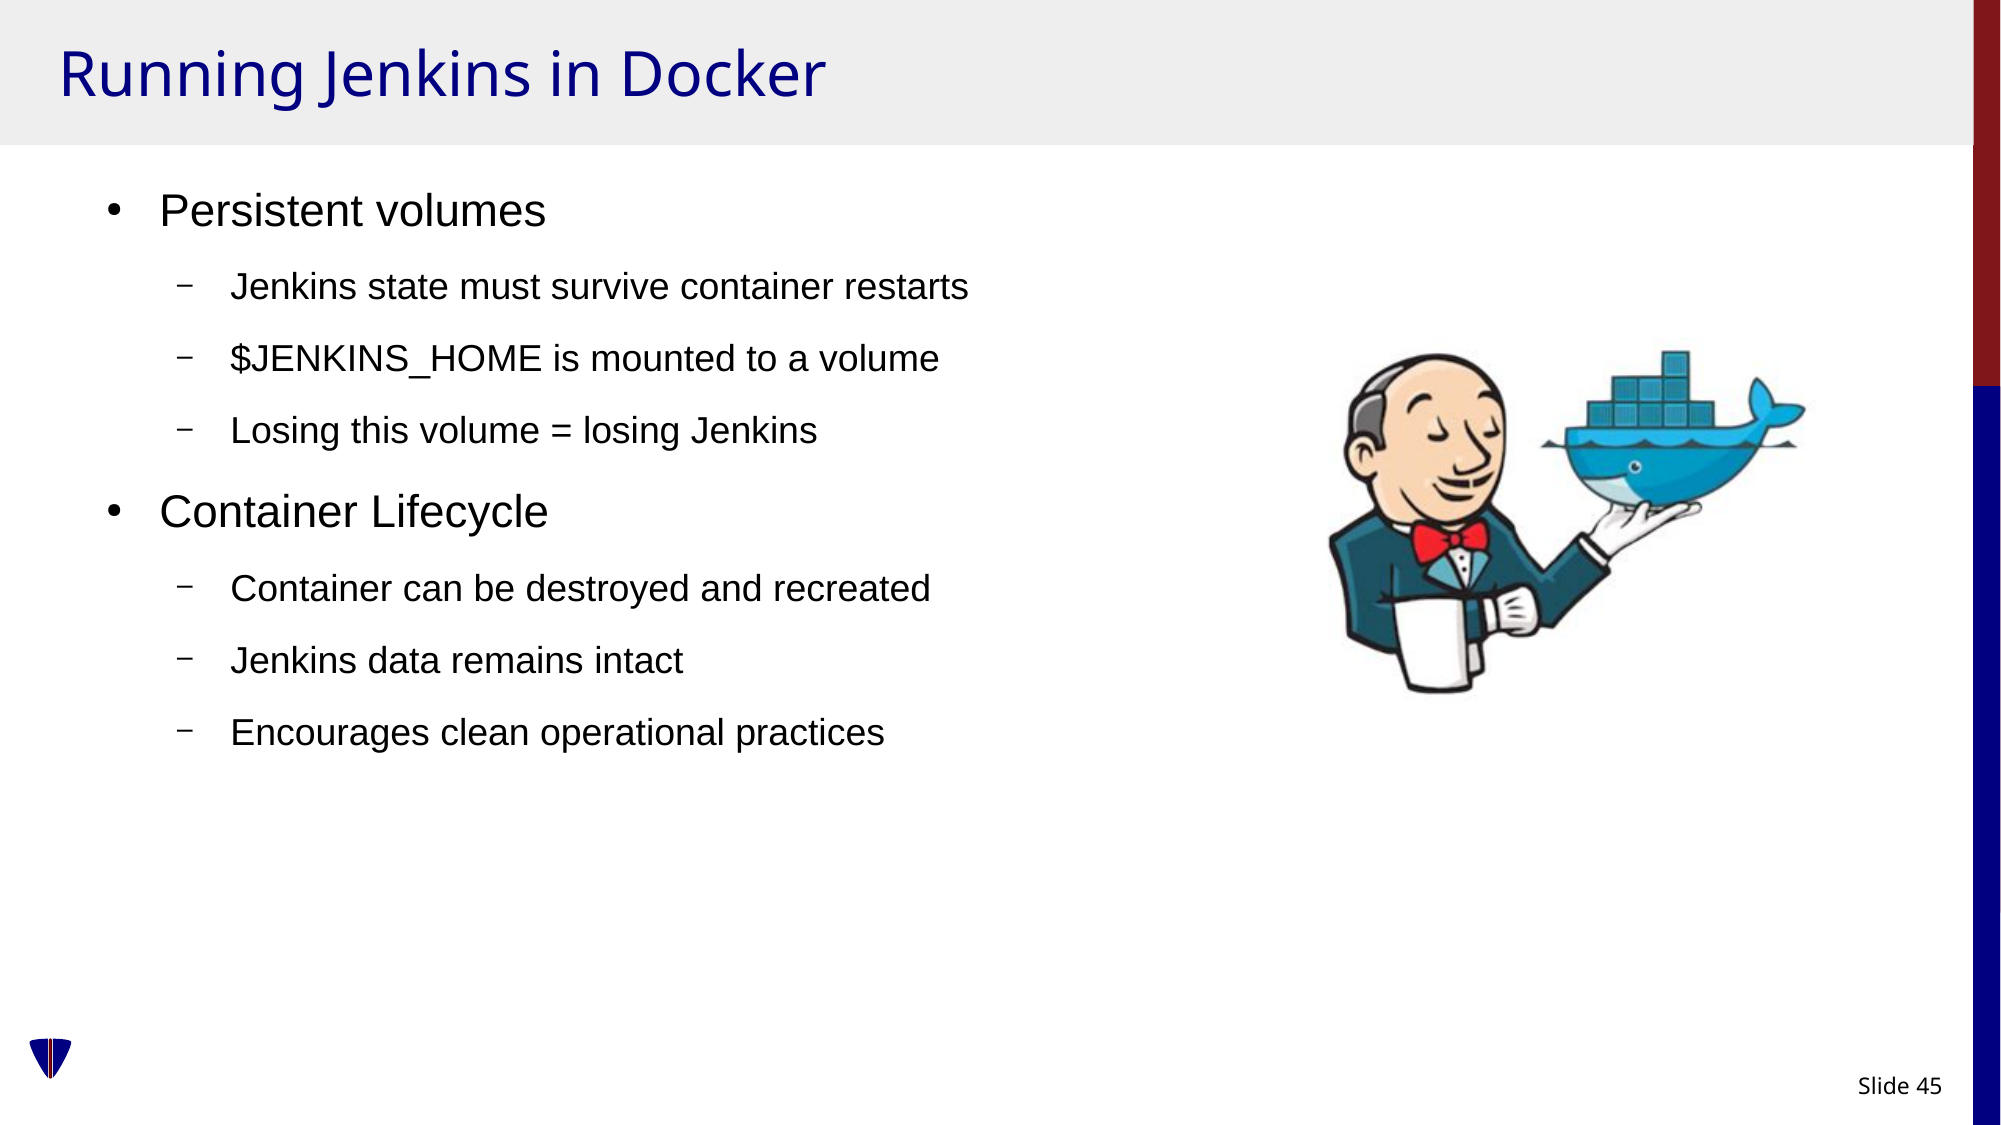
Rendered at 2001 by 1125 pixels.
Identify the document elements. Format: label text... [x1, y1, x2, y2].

title Running Jenkins in Docker [0, 0, 1974, 146]
list Persistent volumes Jenkins state must survive container restarts $JENKINS_HOME is mounted to a volume Losing this volume = losing Jenkins Container Lifecycle Container can be destroyed and recreated Jenkins data remains intact Encourages clean operational practices [88, 177, 1123, 1034]
picture [1178, 338, 1920, 709]
